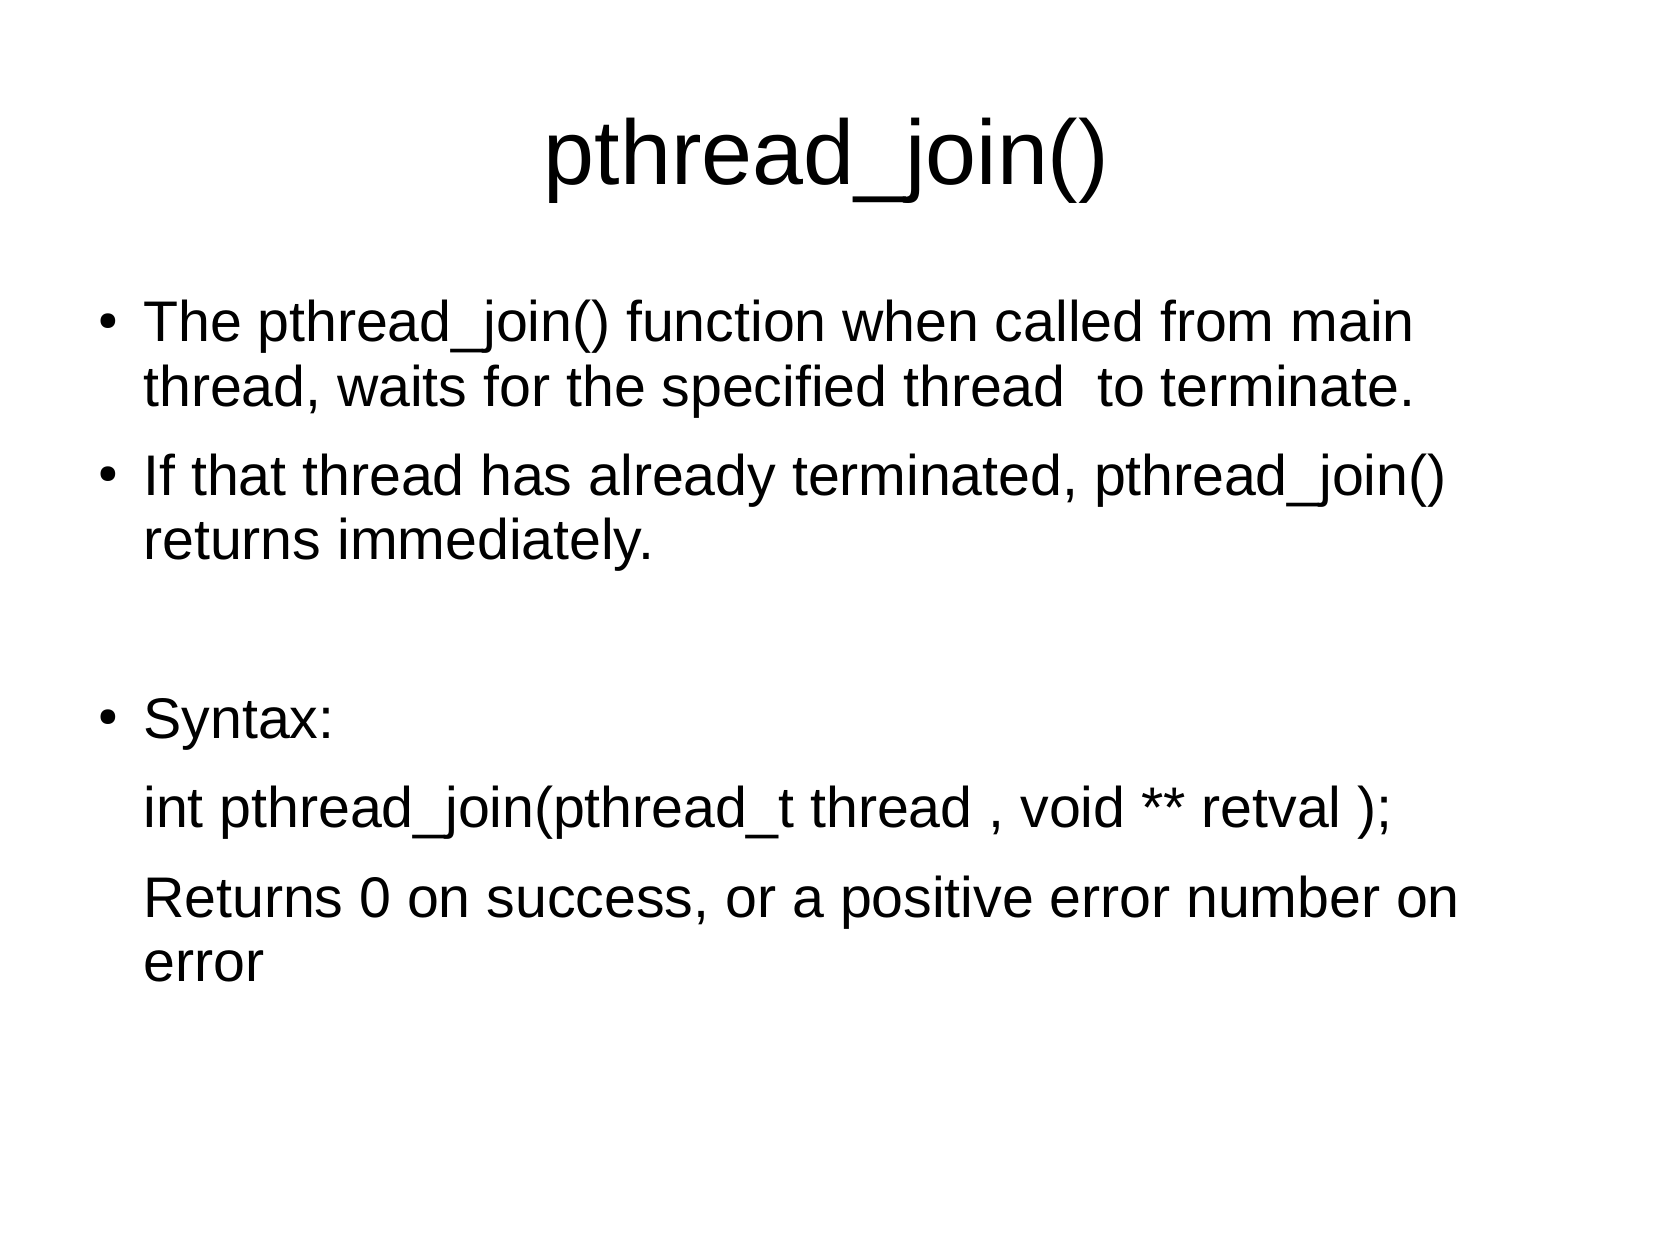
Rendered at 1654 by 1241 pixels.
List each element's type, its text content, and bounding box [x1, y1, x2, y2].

list The pthread_join() function when called from main thread, waits for the specified thread to terminate. If that thread has already terminated, pthread_join() returns immediately. Syntax: int pthread_join(pthread_t thread , void ** retval ); Returns 0 on success, or a positive error number on error [82, 290, 1571, 1010]
title pthread_join() [82, 49, 1571, 257]
